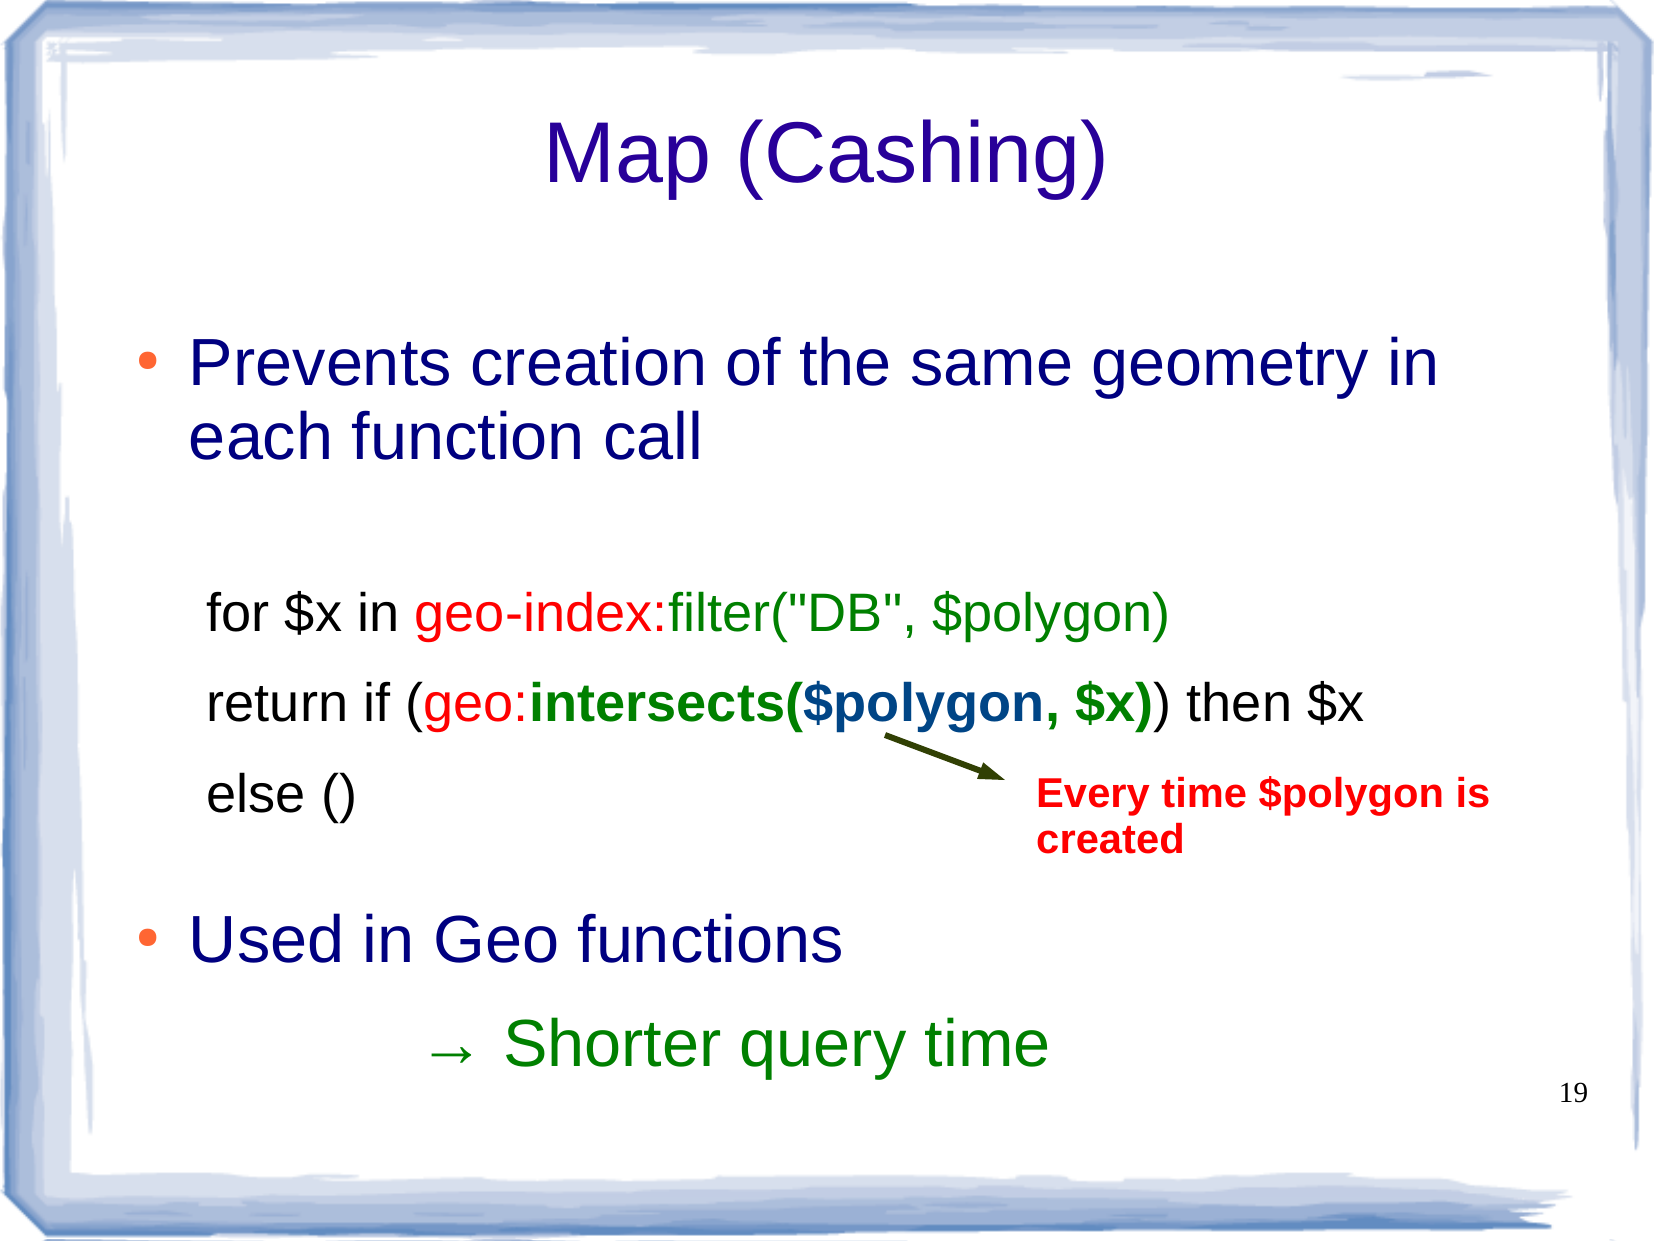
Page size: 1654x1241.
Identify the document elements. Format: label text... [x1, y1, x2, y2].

text_box Every time $polygon is created [1021, 761, 1517, 926]
picture [0, 0, 1654, 1241]
text_box for $x in geo-index:filter("DB", $polygon) return if (geo:intersects($polygon, $x)) then $x else () [156, 544, 1531, 802]
list Prevents creation of the same geometry in each function call Used in Geo functions → Shorter query time [118, 324, 1571, 1082]
title Map (Cashing) [82, 49, 1571, 257]
